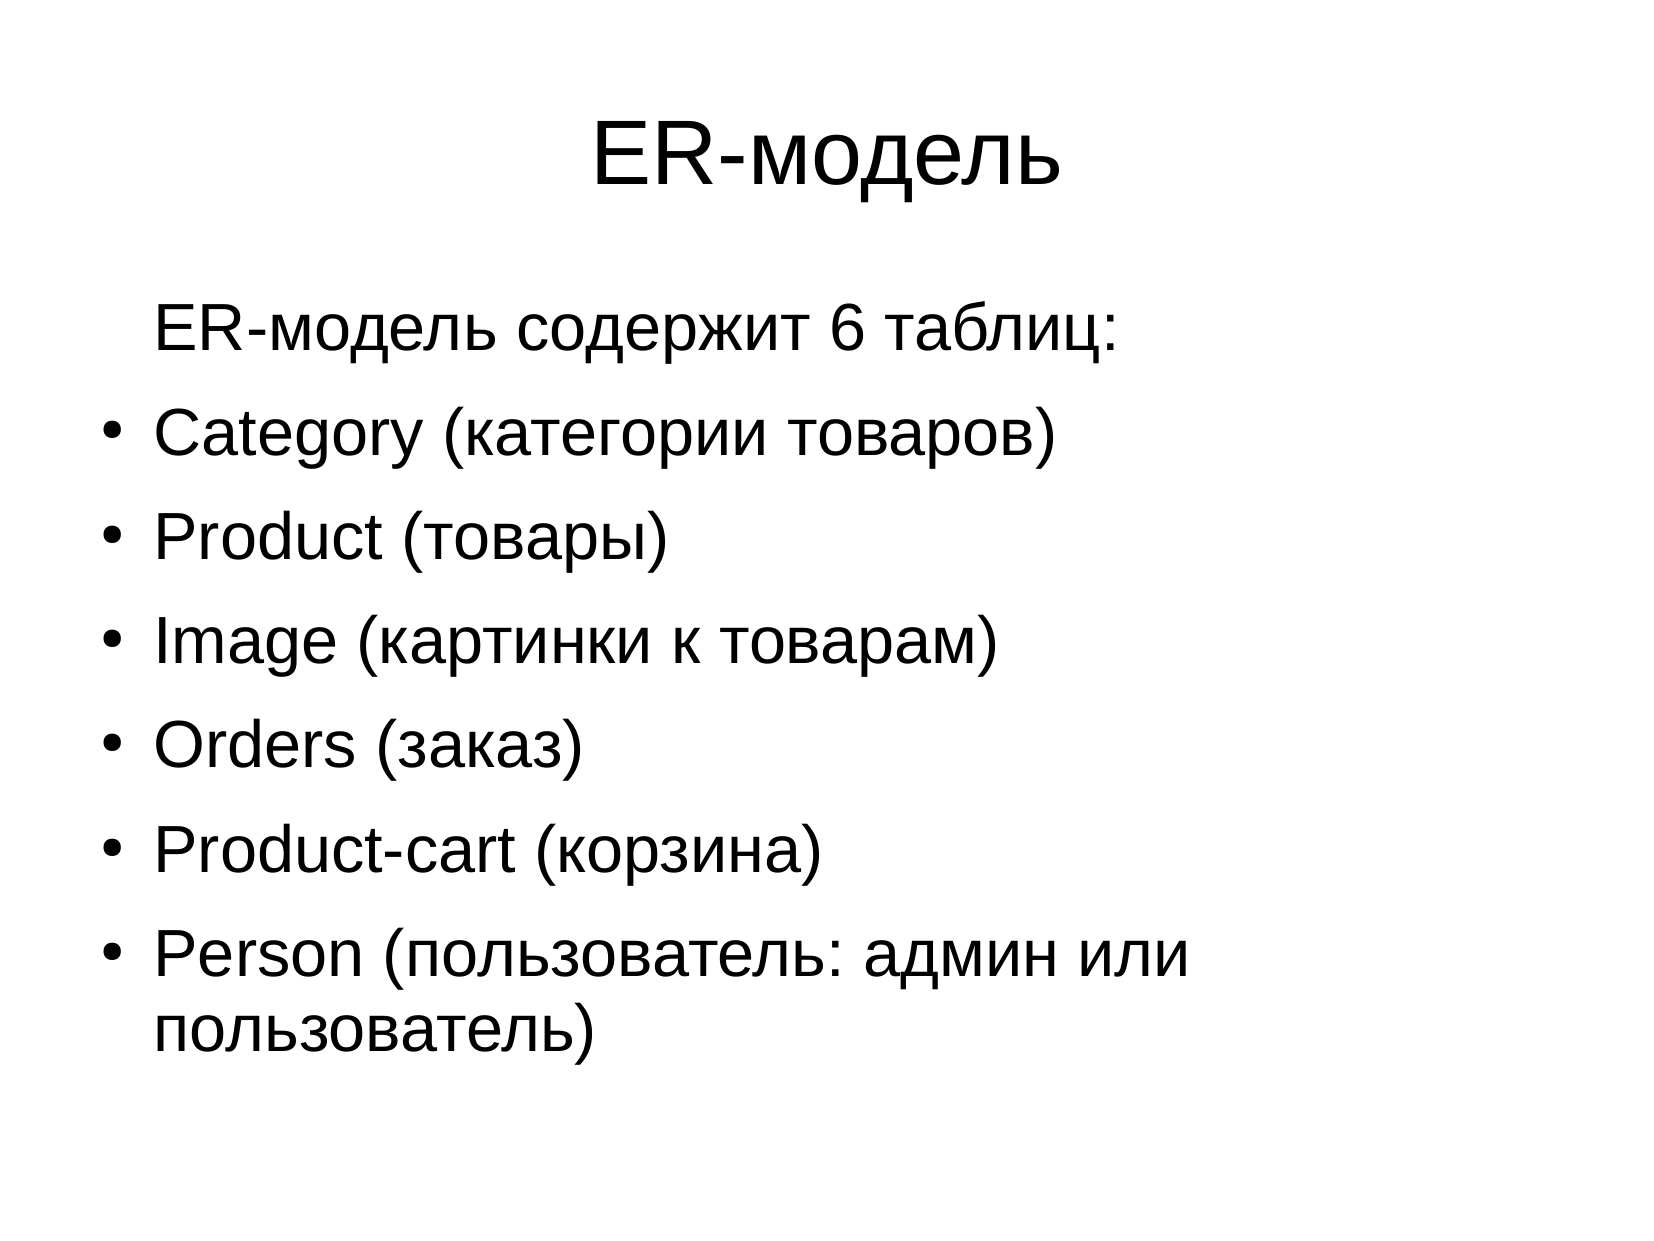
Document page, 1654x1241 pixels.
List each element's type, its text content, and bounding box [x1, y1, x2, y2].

list ЕR-модель содержит 6 таблиц: Category (категории товаров) Product (товары) Image (картинки к товарам) Orders (заказ) Product-cart (корзина) Person (пользователь: админ или пользователь) [82, 290, 1571, 1109]
title ER-модель [82, 49, 1571, 257]
